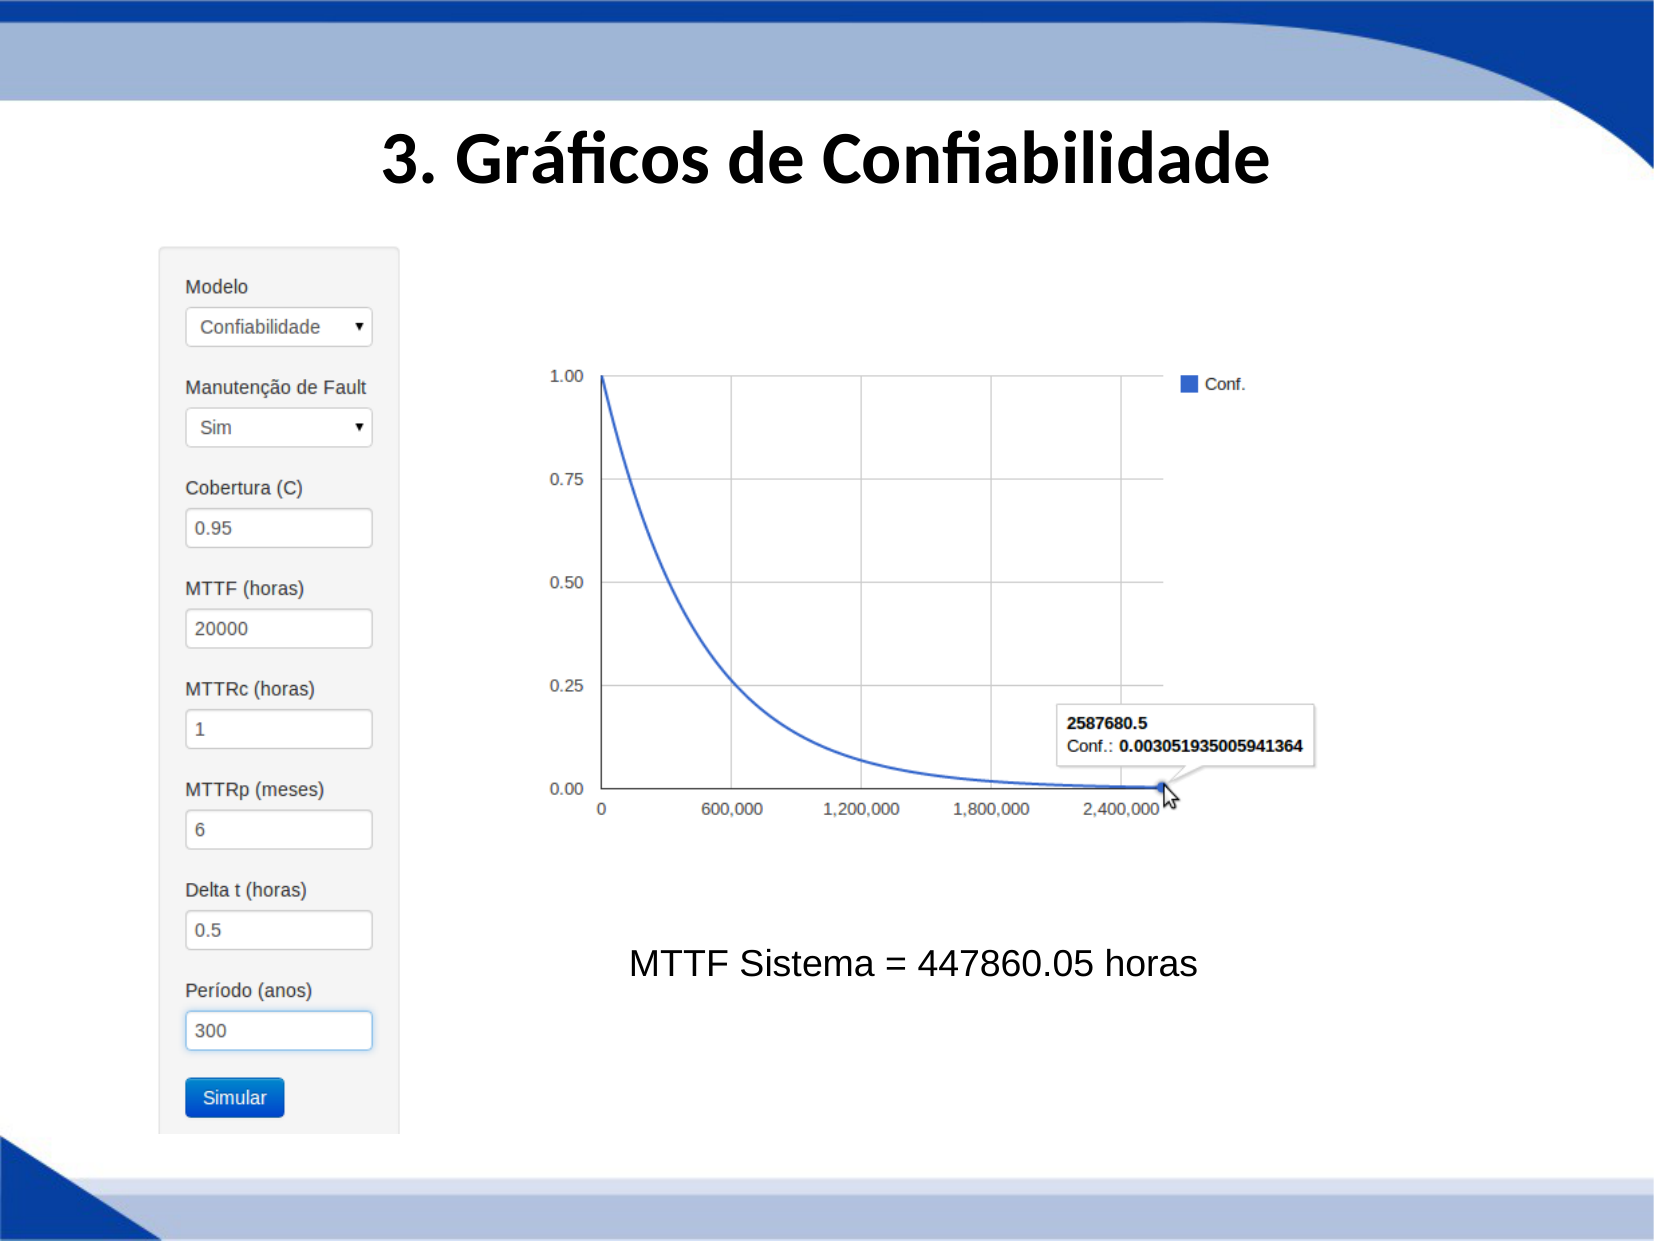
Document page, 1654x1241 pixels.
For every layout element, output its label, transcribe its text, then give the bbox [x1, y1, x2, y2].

title 3. Gráficos de Confiabilidade [82, 49, 1571, 257]
picture [0, 0, 1654, 1241]
text_box MTTF Sistema = 447860.05 horas [614, 935, 1214, 993]
